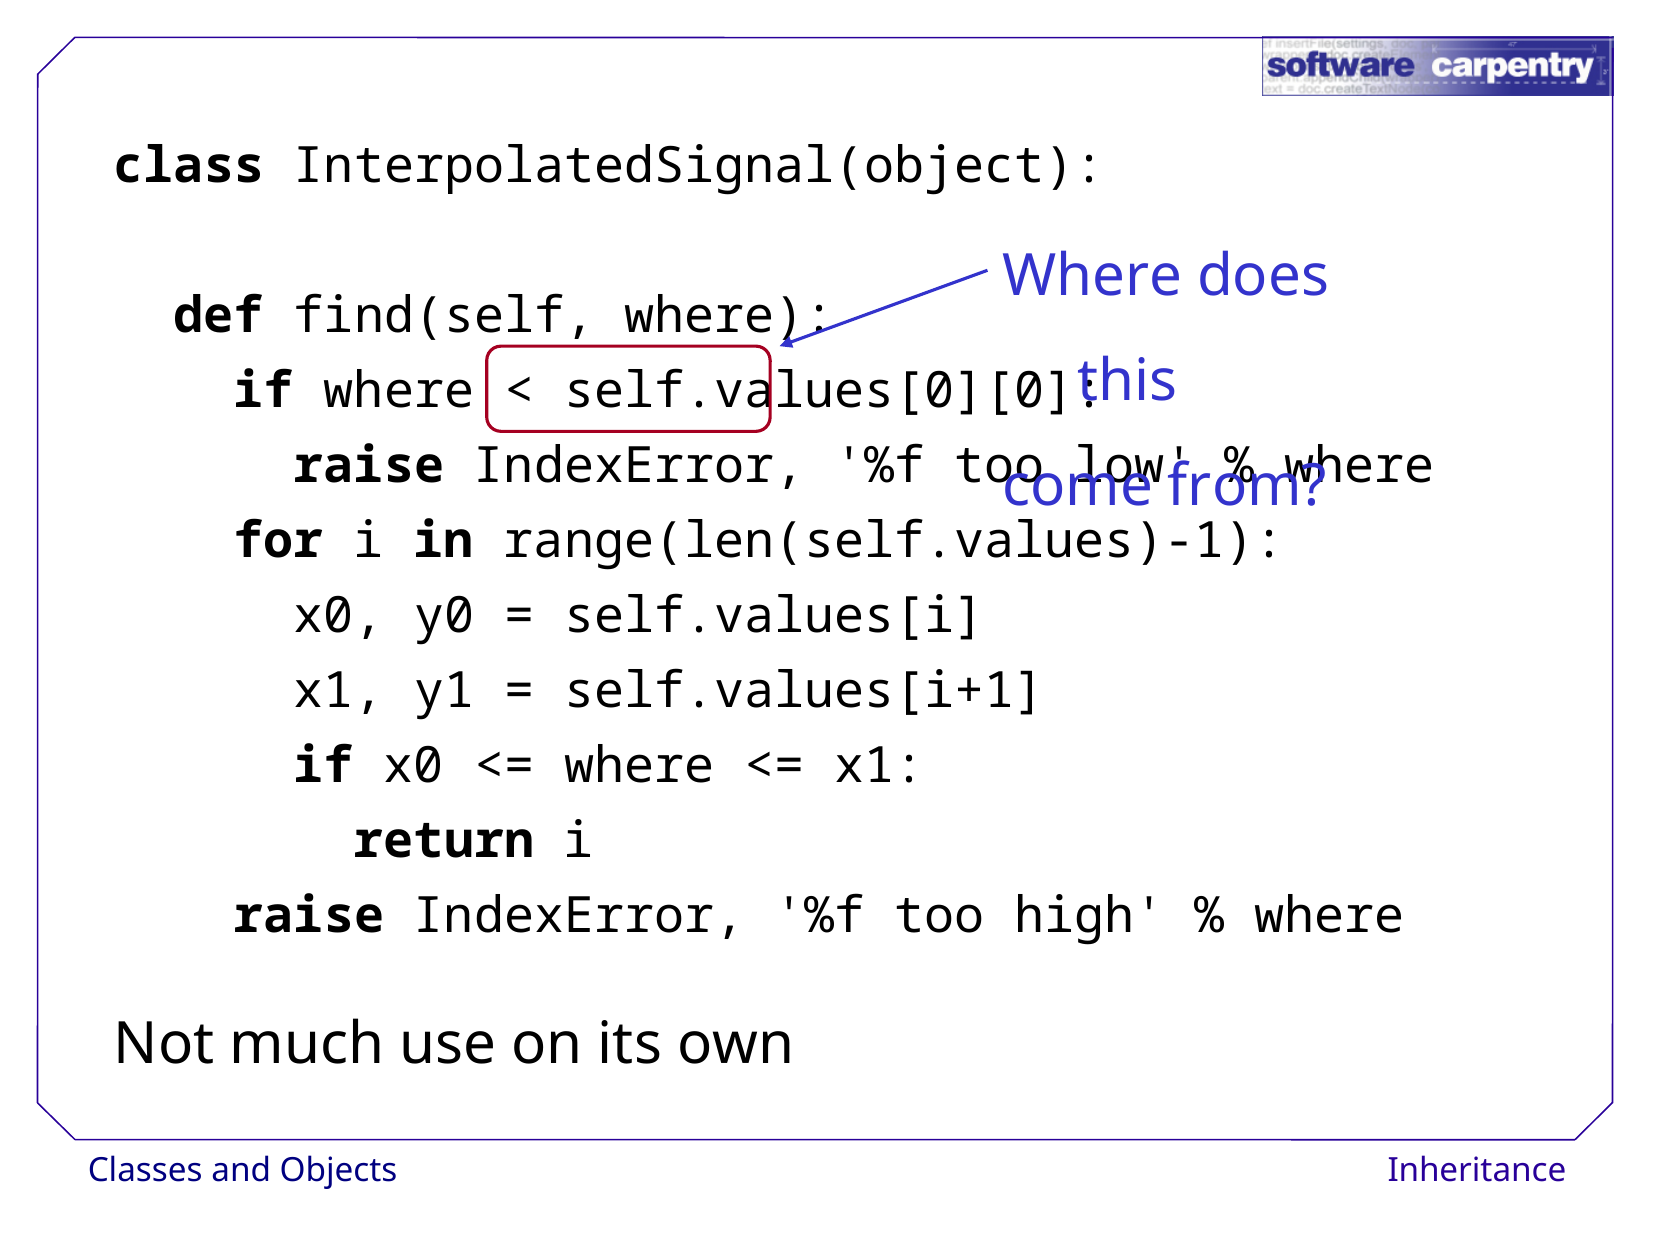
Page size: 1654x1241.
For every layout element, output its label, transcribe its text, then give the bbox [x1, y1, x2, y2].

text_box Not much use on its own [99, 962, 1517, 1084]
text_box class InterpolatedSignal(object): def find(self, where): if where < self.values[0][0]: raise IndexError, '%f too low' % where for i in range(len(self.values)-1): x0, y0 = self.values[i] x1, y1 = self.values[i+1] if x0 <= where <= x1: return i raise IndexError, '%f too high' % where [99, 109, 1517, 951]
picture [1262, 36, 1614, 96]
text_box Where does this come from? [987, 194, 1451, 526]
